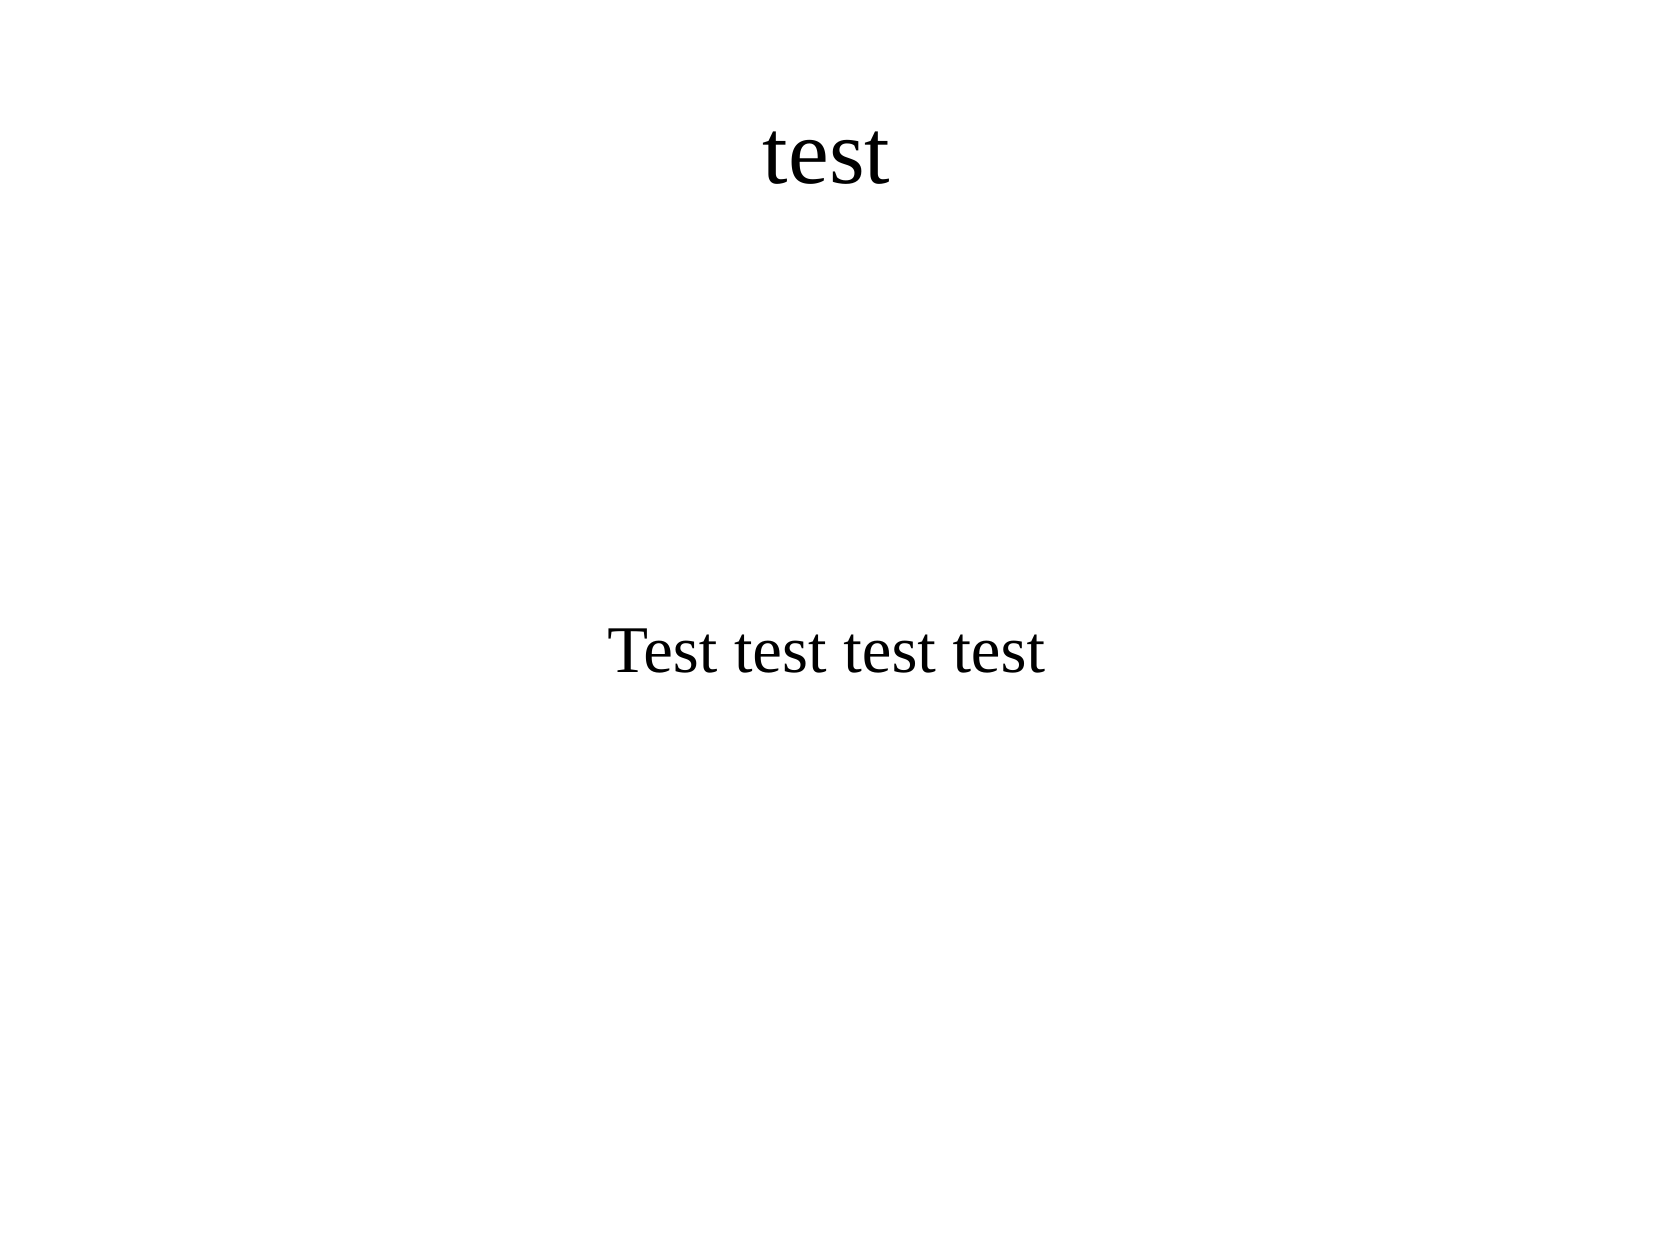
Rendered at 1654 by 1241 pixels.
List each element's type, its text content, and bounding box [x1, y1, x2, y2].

title test [82, 49, 1571, 257]
subtitle Test test test test [82, 290, 1571, 1010]
